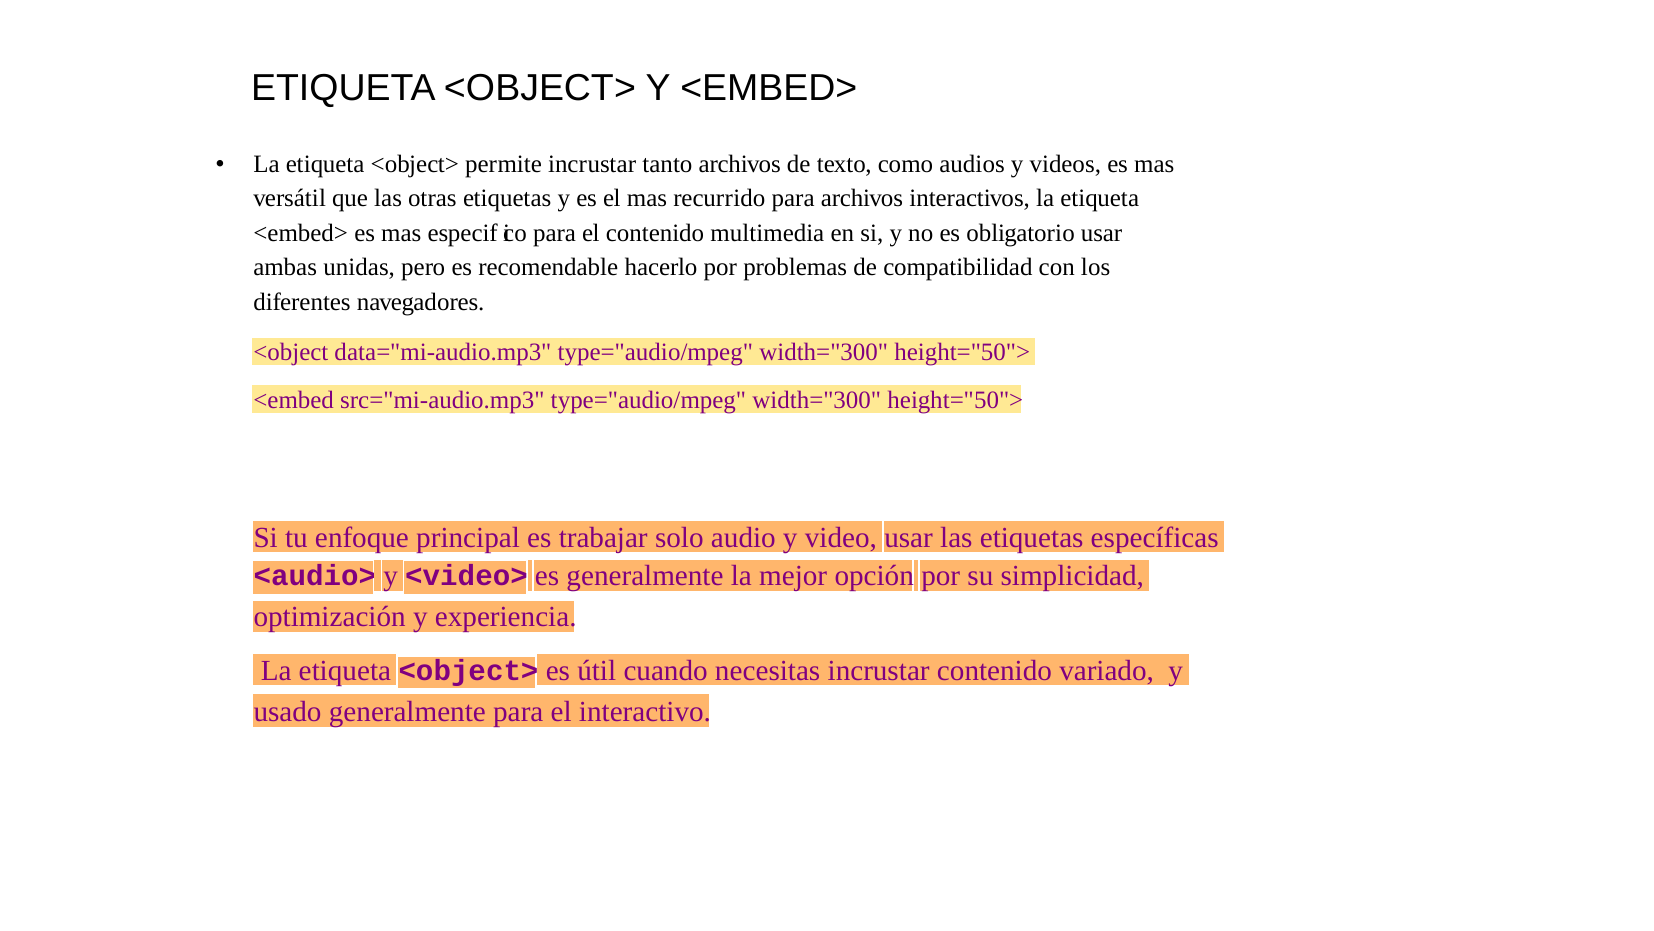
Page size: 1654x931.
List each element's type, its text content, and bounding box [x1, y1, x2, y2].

chart [58, 32, 1523, 763]
text_box ETIQUETA <OBJECT> Y <EMBED> [236, 59, 1182, 148]
